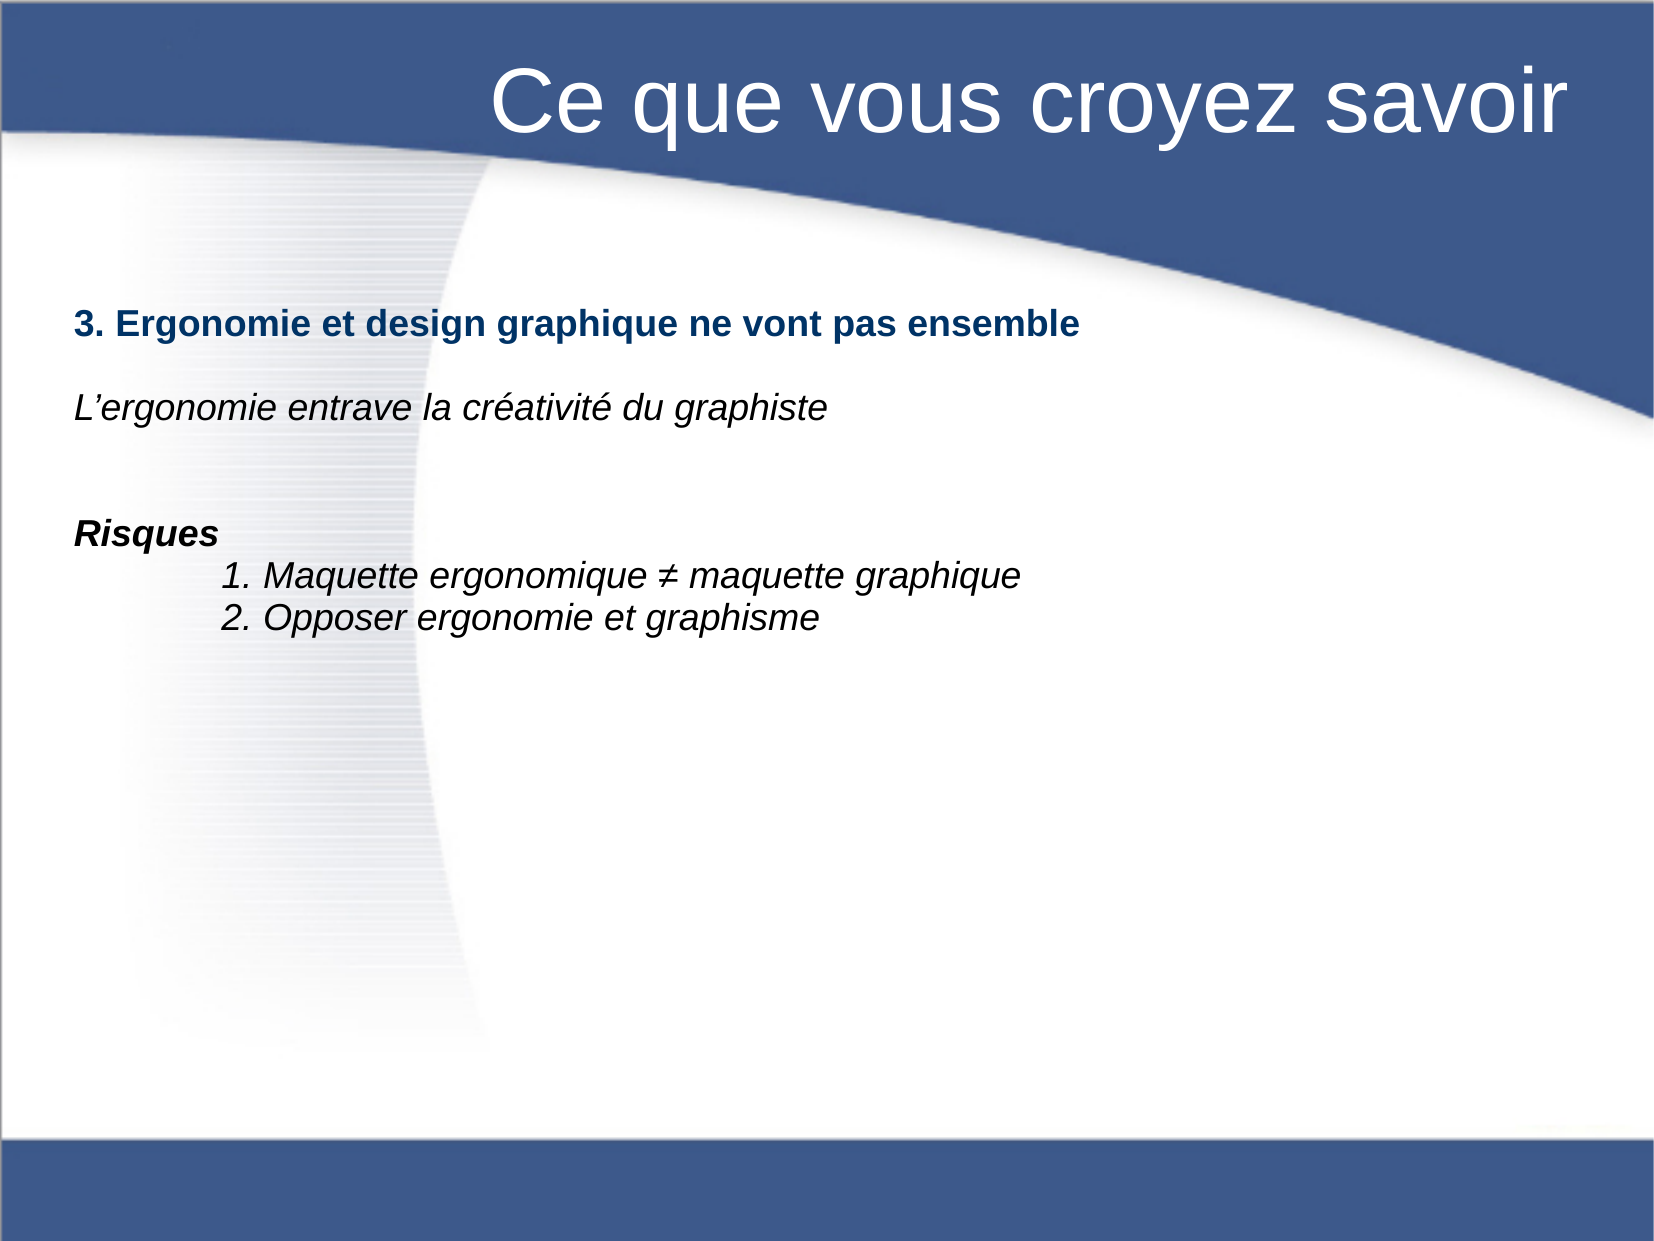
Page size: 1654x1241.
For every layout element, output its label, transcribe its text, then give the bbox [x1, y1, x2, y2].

picture [0, 0, 1654, 1241]
text_box 3. Ergonomie et design graphique ne vont pas ensemble L’ergonomie entrave la créativité du graphiste Risques 1. Maquette ergonomique ≠ maquette graphique 2. Opposer ergonomie et graphisme [59, 295, 1229, 647]
title Ce que vous croyez savoir [82, 49, 1571, 257]
